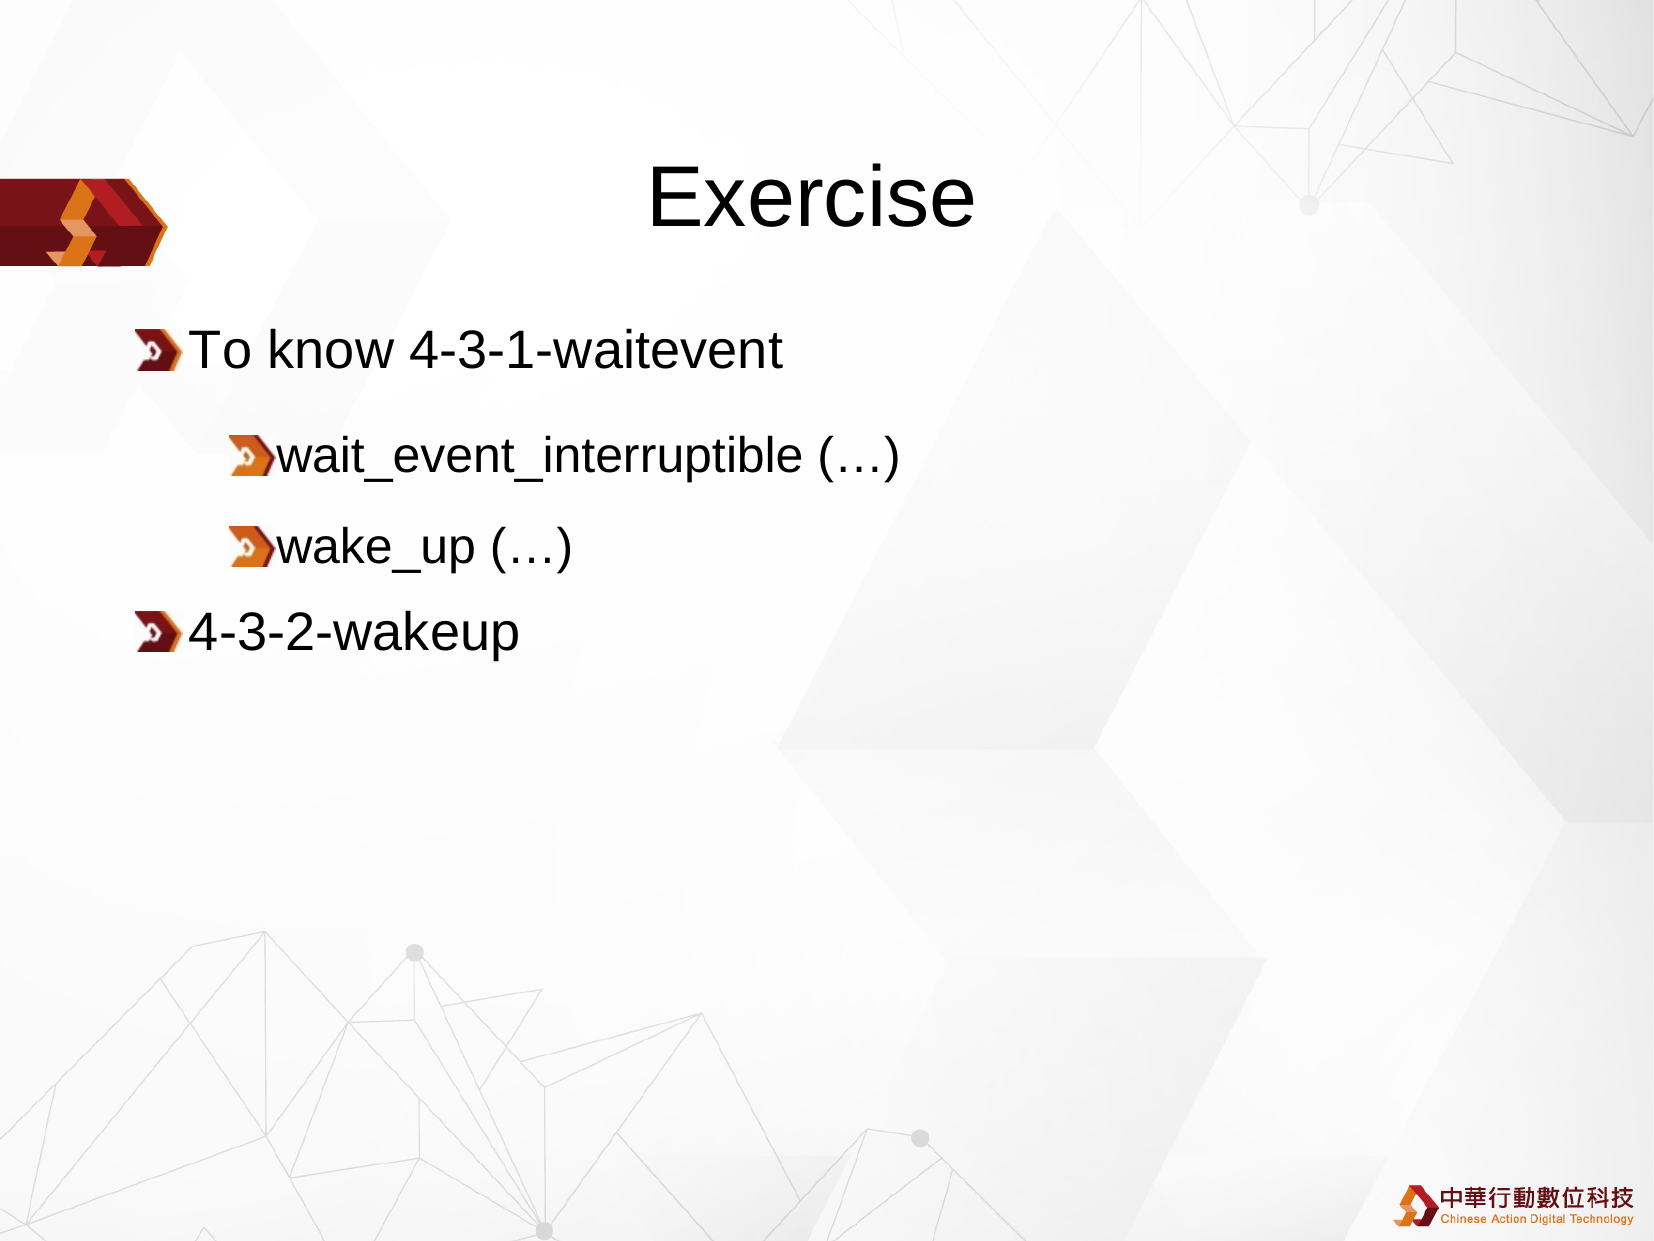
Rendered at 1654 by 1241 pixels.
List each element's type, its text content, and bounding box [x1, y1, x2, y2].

title Exercise [118, 112, 1506, 281]
list To know 4-3-1-waitevent wait_event_interruptible (…) wake_up (…) 4-3-2-wakeup [118, 319, 1571, 1040]
picture [0, 0, 1654, 1241]
